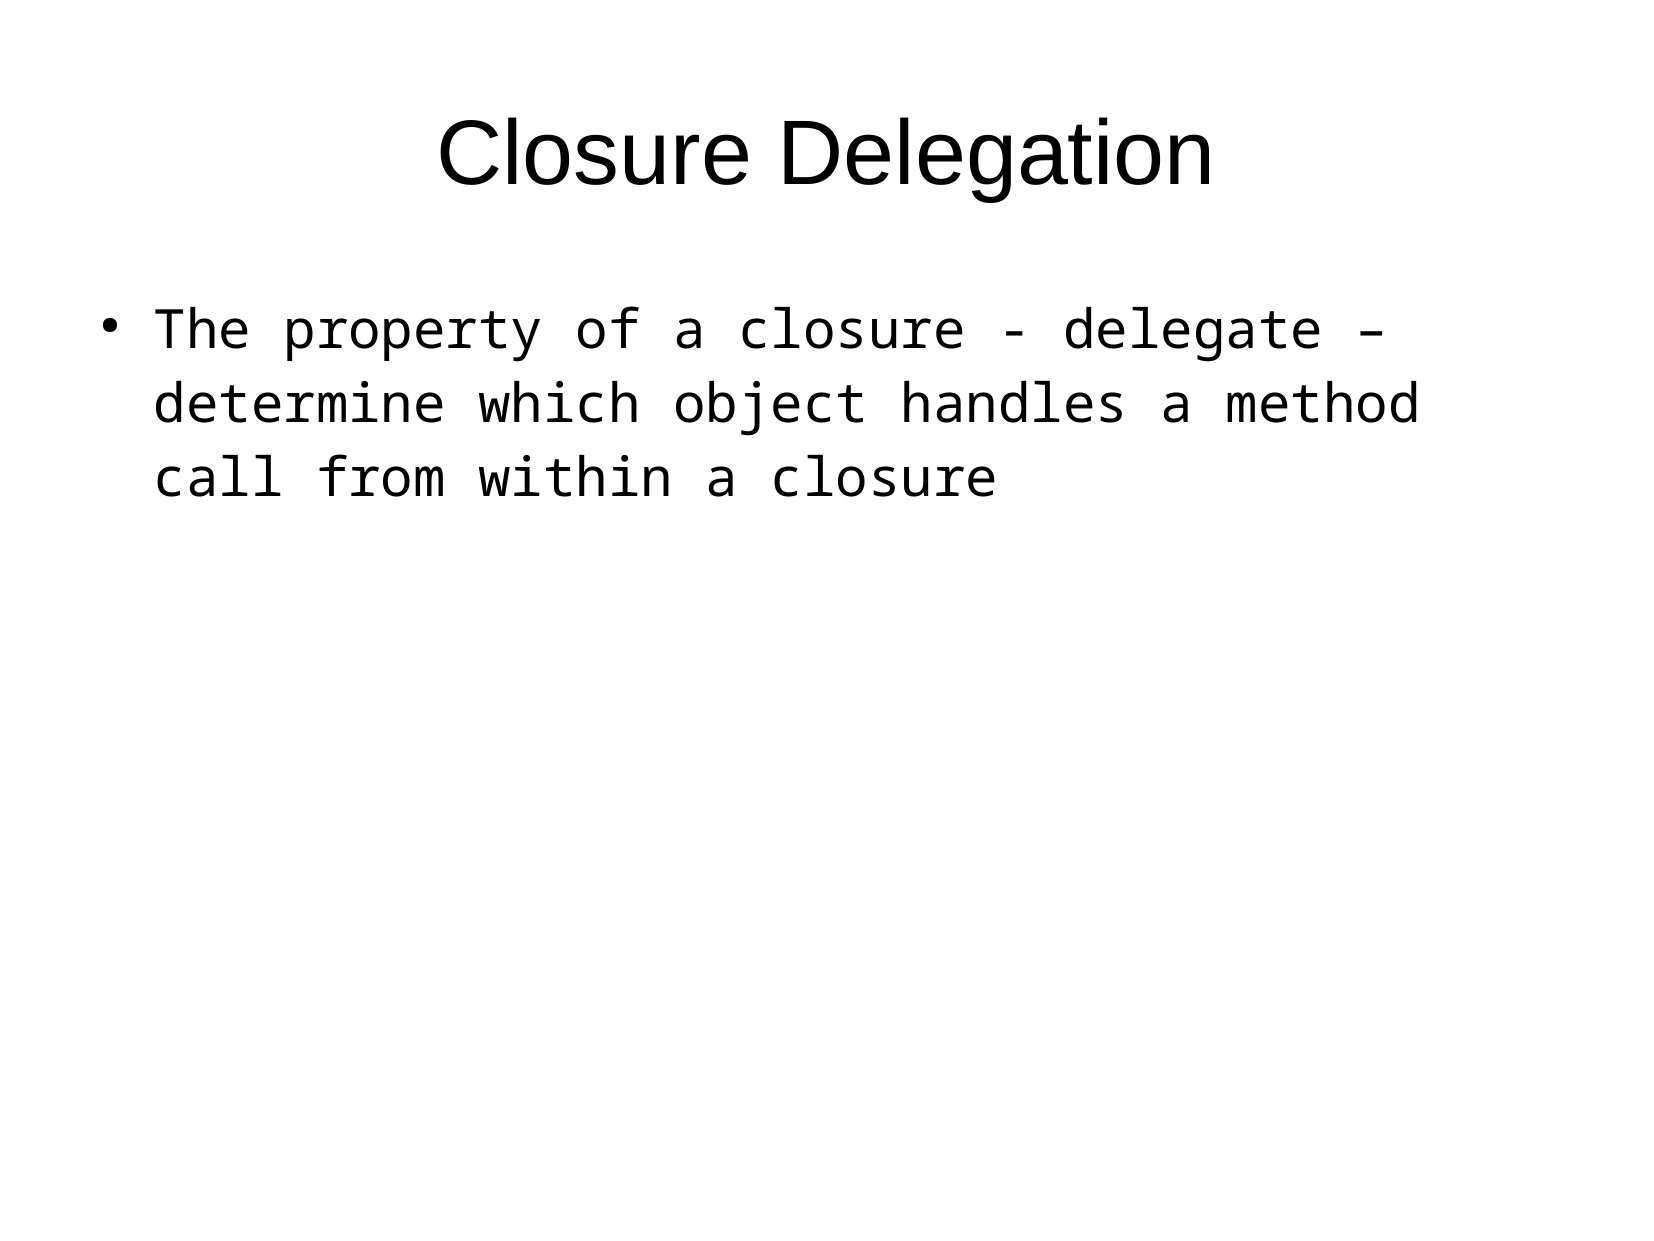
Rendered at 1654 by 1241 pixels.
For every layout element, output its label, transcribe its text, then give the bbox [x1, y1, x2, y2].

title Closure Delegation [82, 49, 1571, 257]
list The property of a closure - delegate – determine which object handles a method call from within a closure [82, 290, 1571, 1010]
